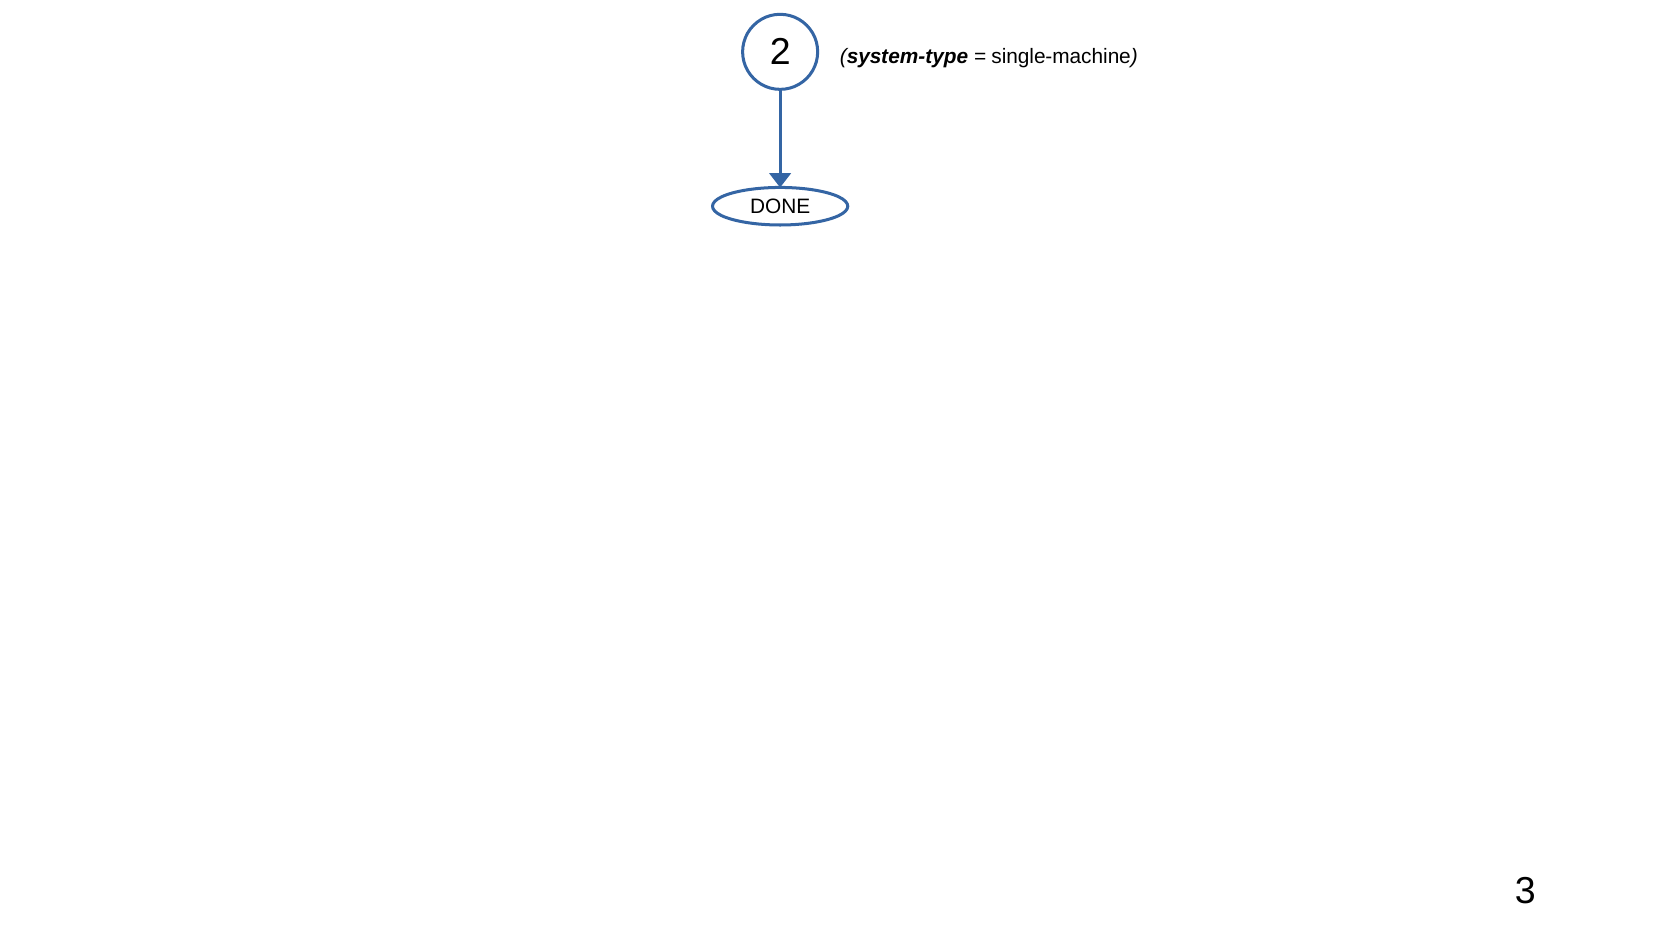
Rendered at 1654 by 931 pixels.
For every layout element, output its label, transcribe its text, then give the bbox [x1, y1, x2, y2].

text_box (system-type = single-machine) [825, 36, 1163, 99]
text_box 2 [742, 14, 818, 90]
text_box <number> [1500, 862, 1538, 920]
text_box DONE [712, 187, 848, 226]
